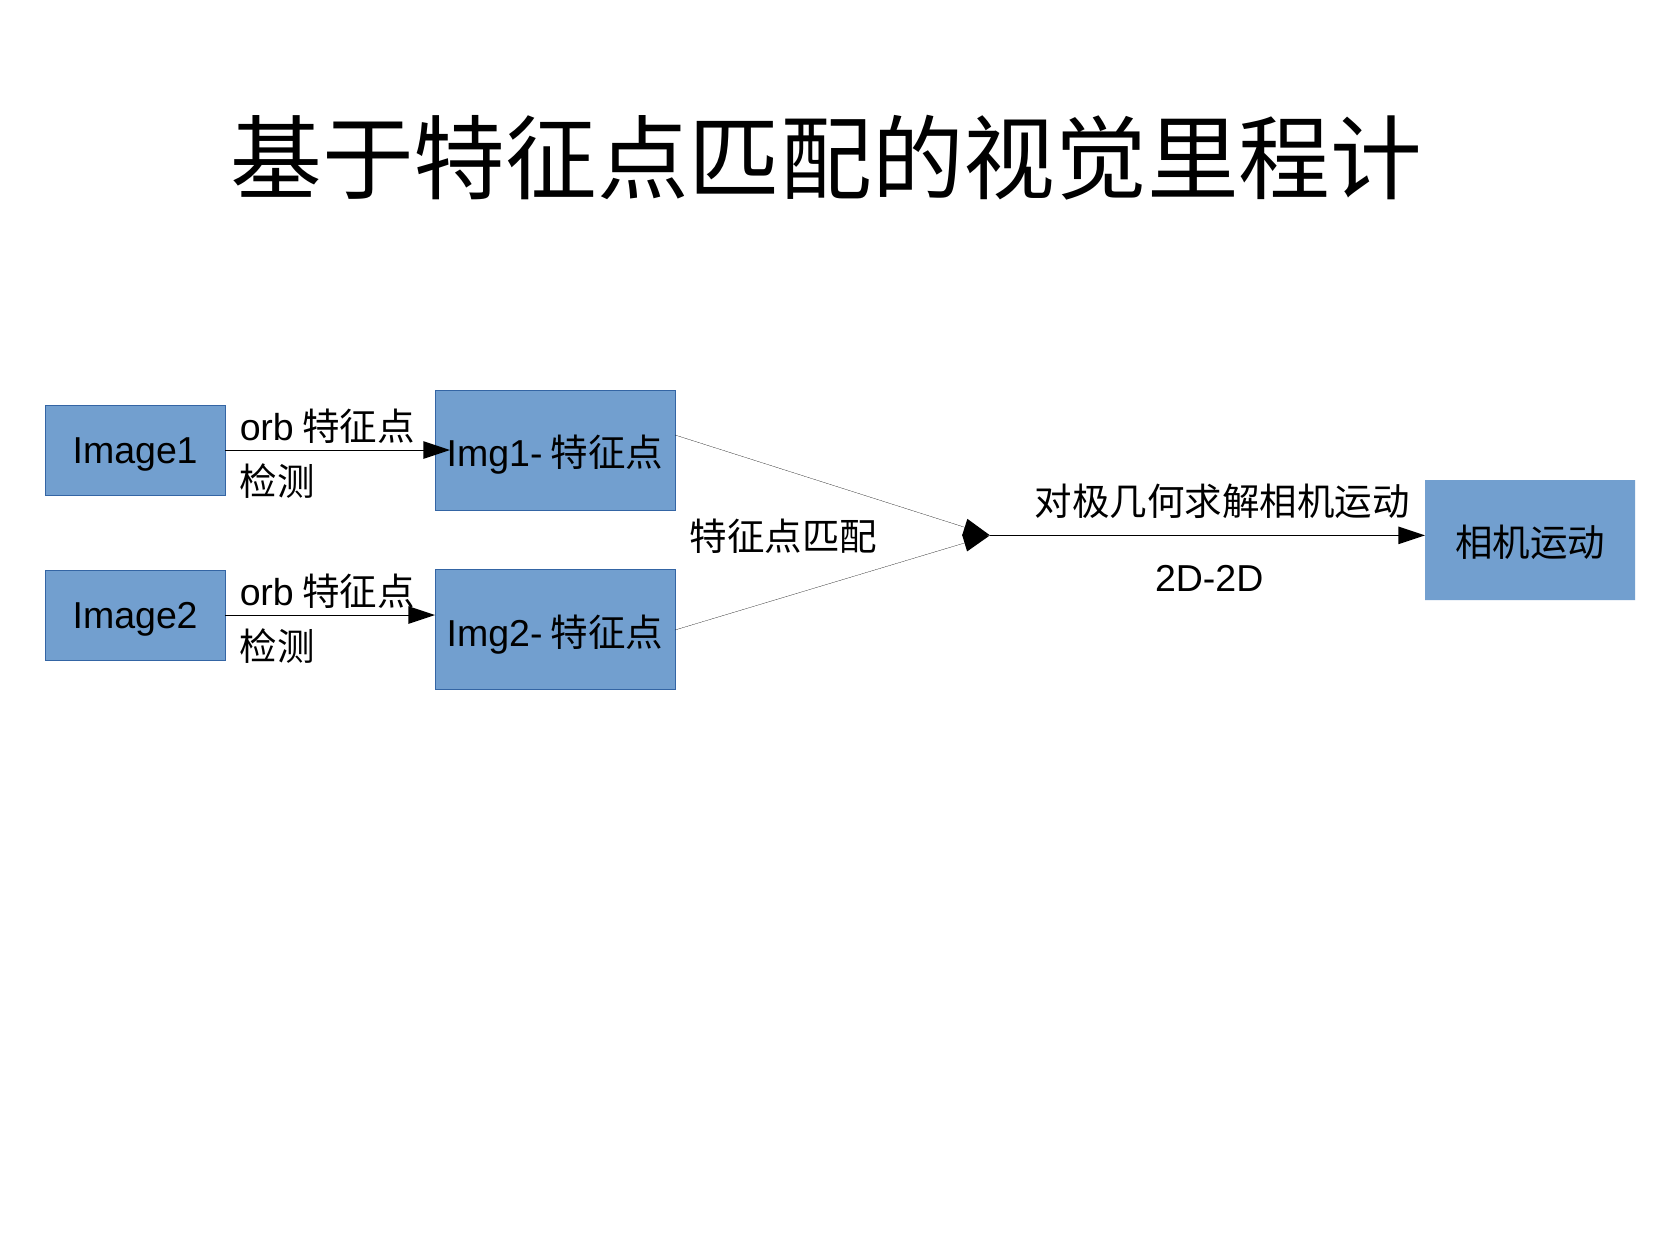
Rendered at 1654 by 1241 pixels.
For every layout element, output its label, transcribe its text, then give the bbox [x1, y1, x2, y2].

title 基于特征点匹配的视觉里程计 [82, 49, 1571, 257]
text_box 相机运动 [1475, 538, 1487, 545]
text_box Img1-特征点 [451, 390, 676, 511]
text_box orb特征点检测 [225, 554, 451, 681]
text_box 对极几何求解相机运动 [1020, 465, 1425, 551]
text_box 相机运动 [1512, 529, 1520, 550]
text_box Image1 [45, 405, 225, 496]
text_box 相机运动 [1592, 536, 1600, 550]
text_box 特征点匹配 [675, 499, 916, 586]
text_box orb特征点检测 [225, 390, 451, 516]
text_box 2D-2D [1140, 550, 1654, 636]
text_box Img2-特征点 [435, 569, 676, 690]
text_box 相机运动 [1425, 480, 1636, 550]
text_box Image2 [45, 570, 225, 661]
text_box 相机运动 [1475, 529, 1487, 536]
